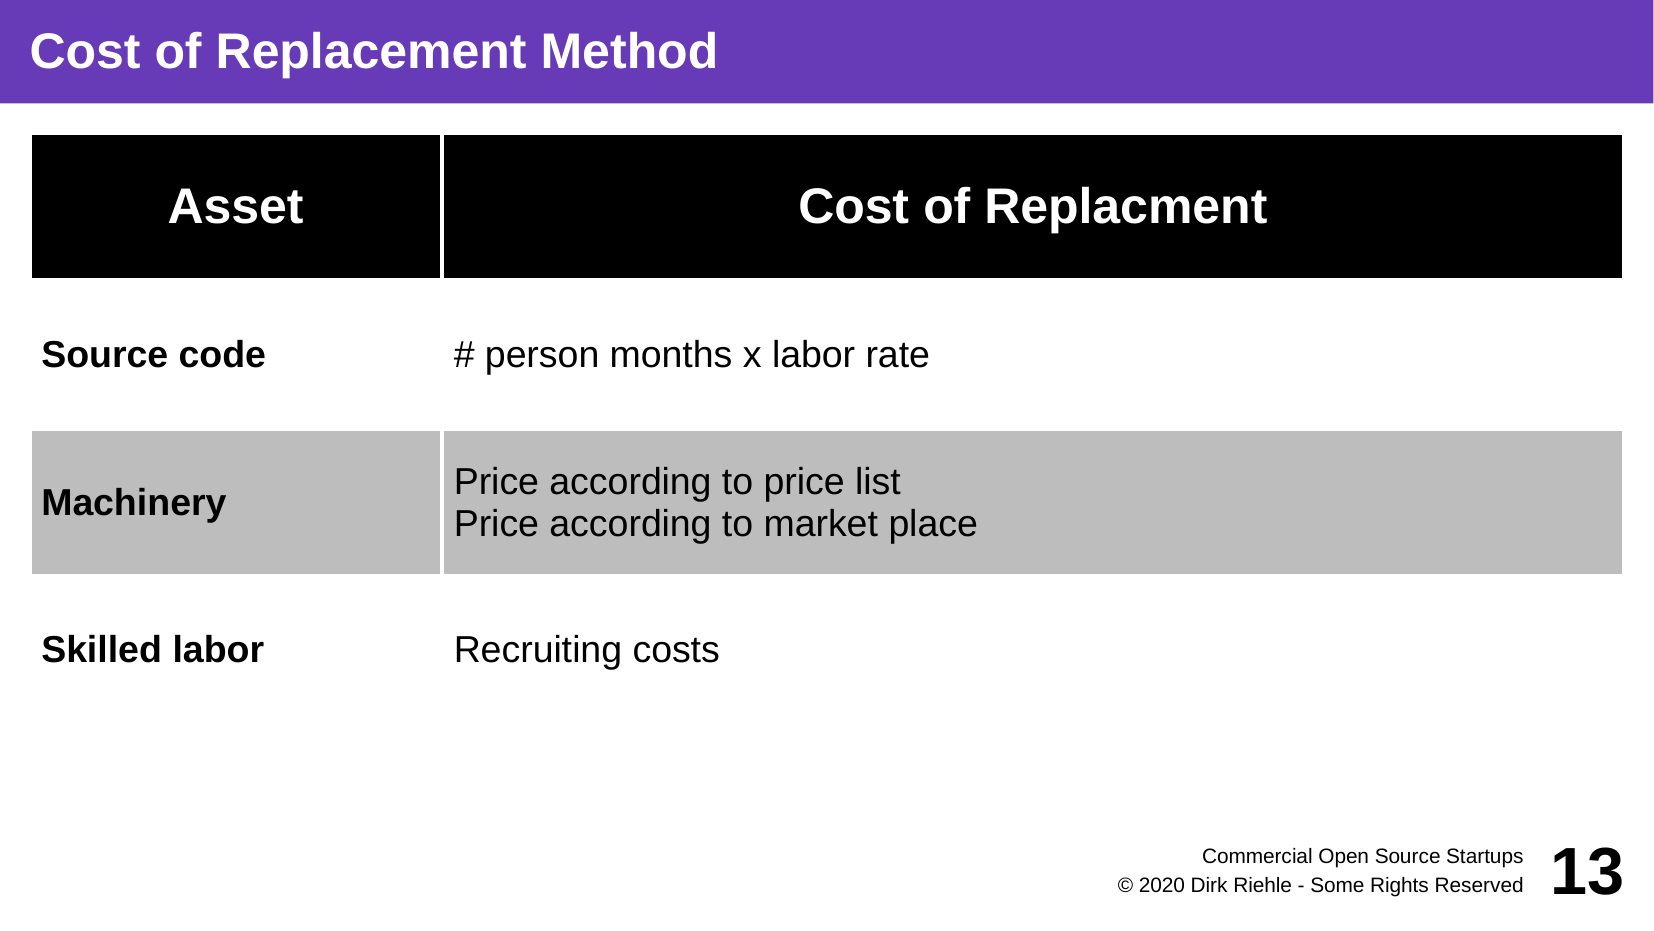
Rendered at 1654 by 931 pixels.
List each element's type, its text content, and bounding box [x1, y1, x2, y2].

table_header Cost of Replacment [444, 135, 1622, 278]
table_cell Recruiting costs [444, 578, 1622, 721]
table_cell Machinery [32, 431, 440, 574]
table_cell Source code [32, 282, 440, 427]
table_header Asset [32, 135, 440, 278]
table_cell Skilled labor [32, 578, 440, 721]
table_cell Price according to price list Price according to market place [444, 431, 1622, 574]
table_cell # person months x labor rate [444, 282, 1622, 427]
title Cost of Replacement Method [0, 0, 1654, 104]
